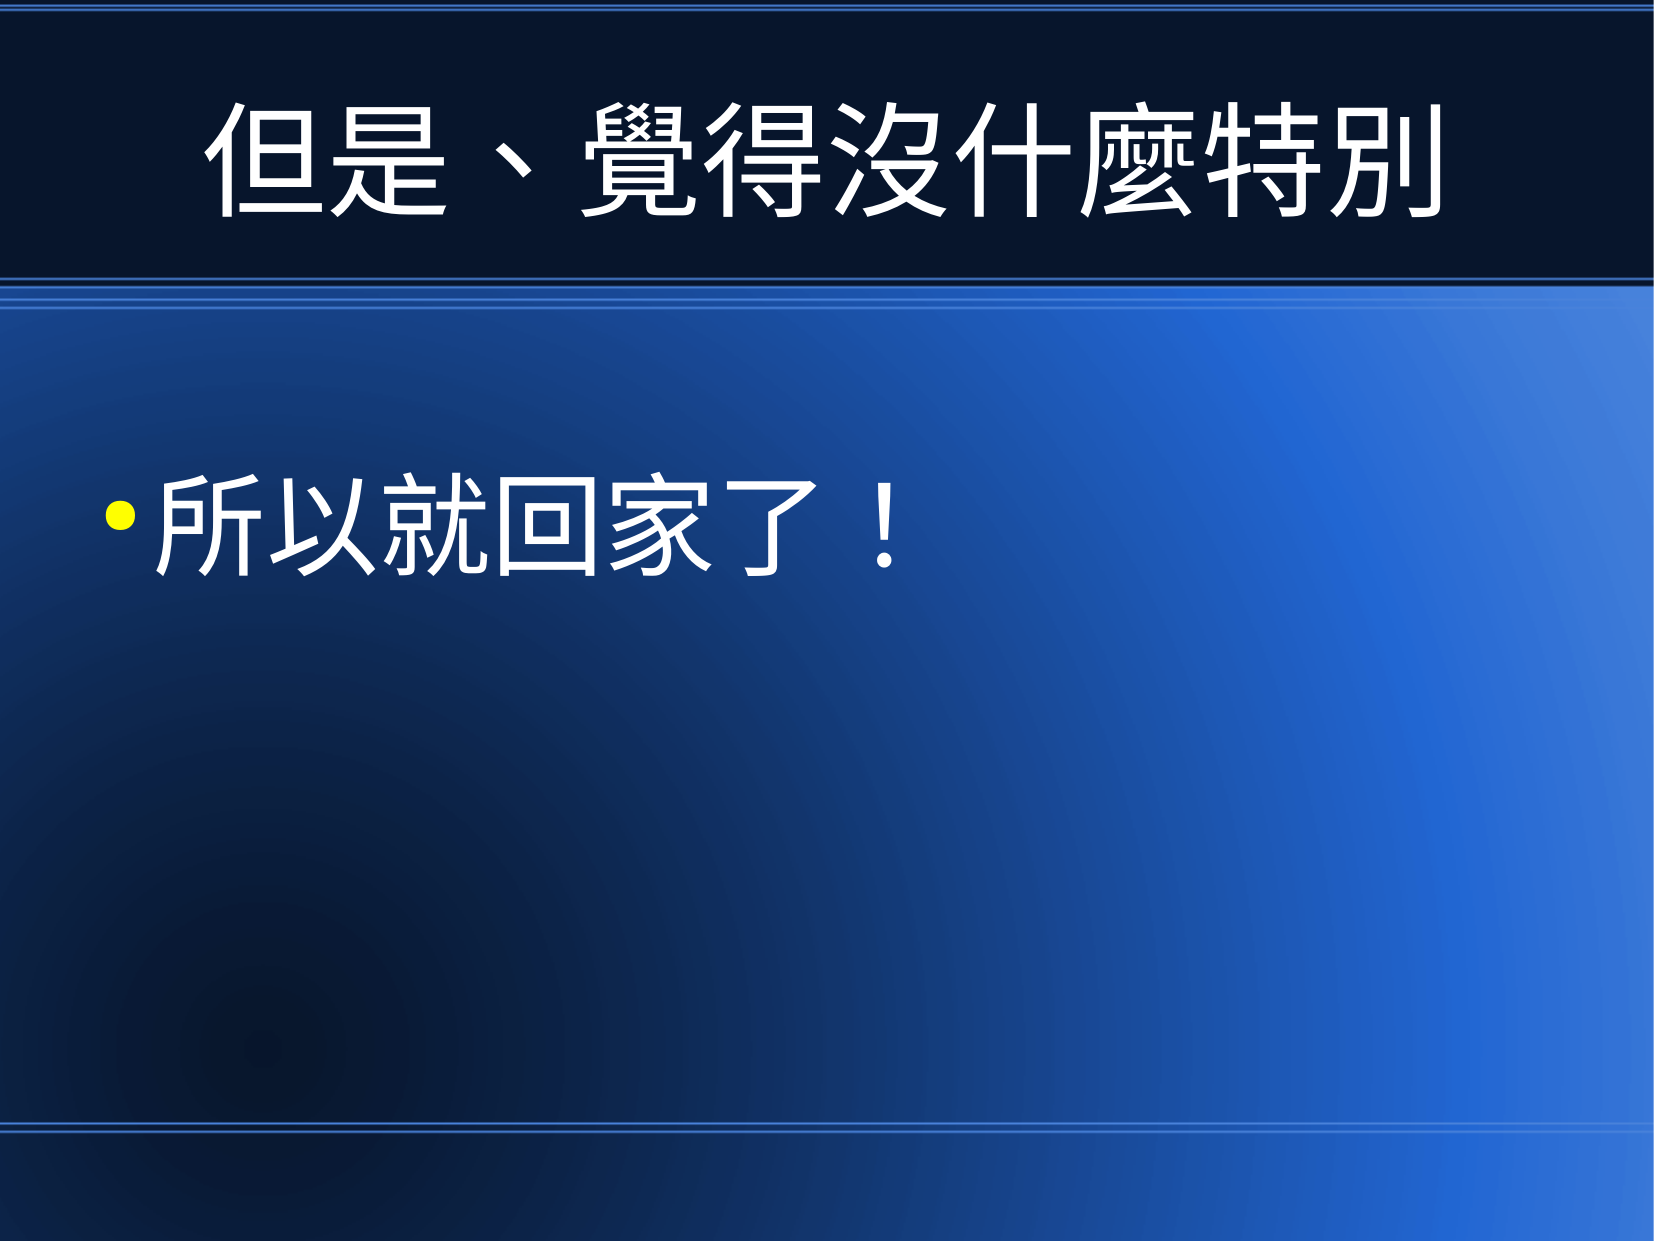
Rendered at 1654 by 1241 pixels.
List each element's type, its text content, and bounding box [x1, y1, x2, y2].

title 但是、覺得沒什麼特別 [82, 49, 1571, 257]
picture [0, 0, 1654, 1241]
list 所以就回家了！ [82, 355, 1571, 1241]
